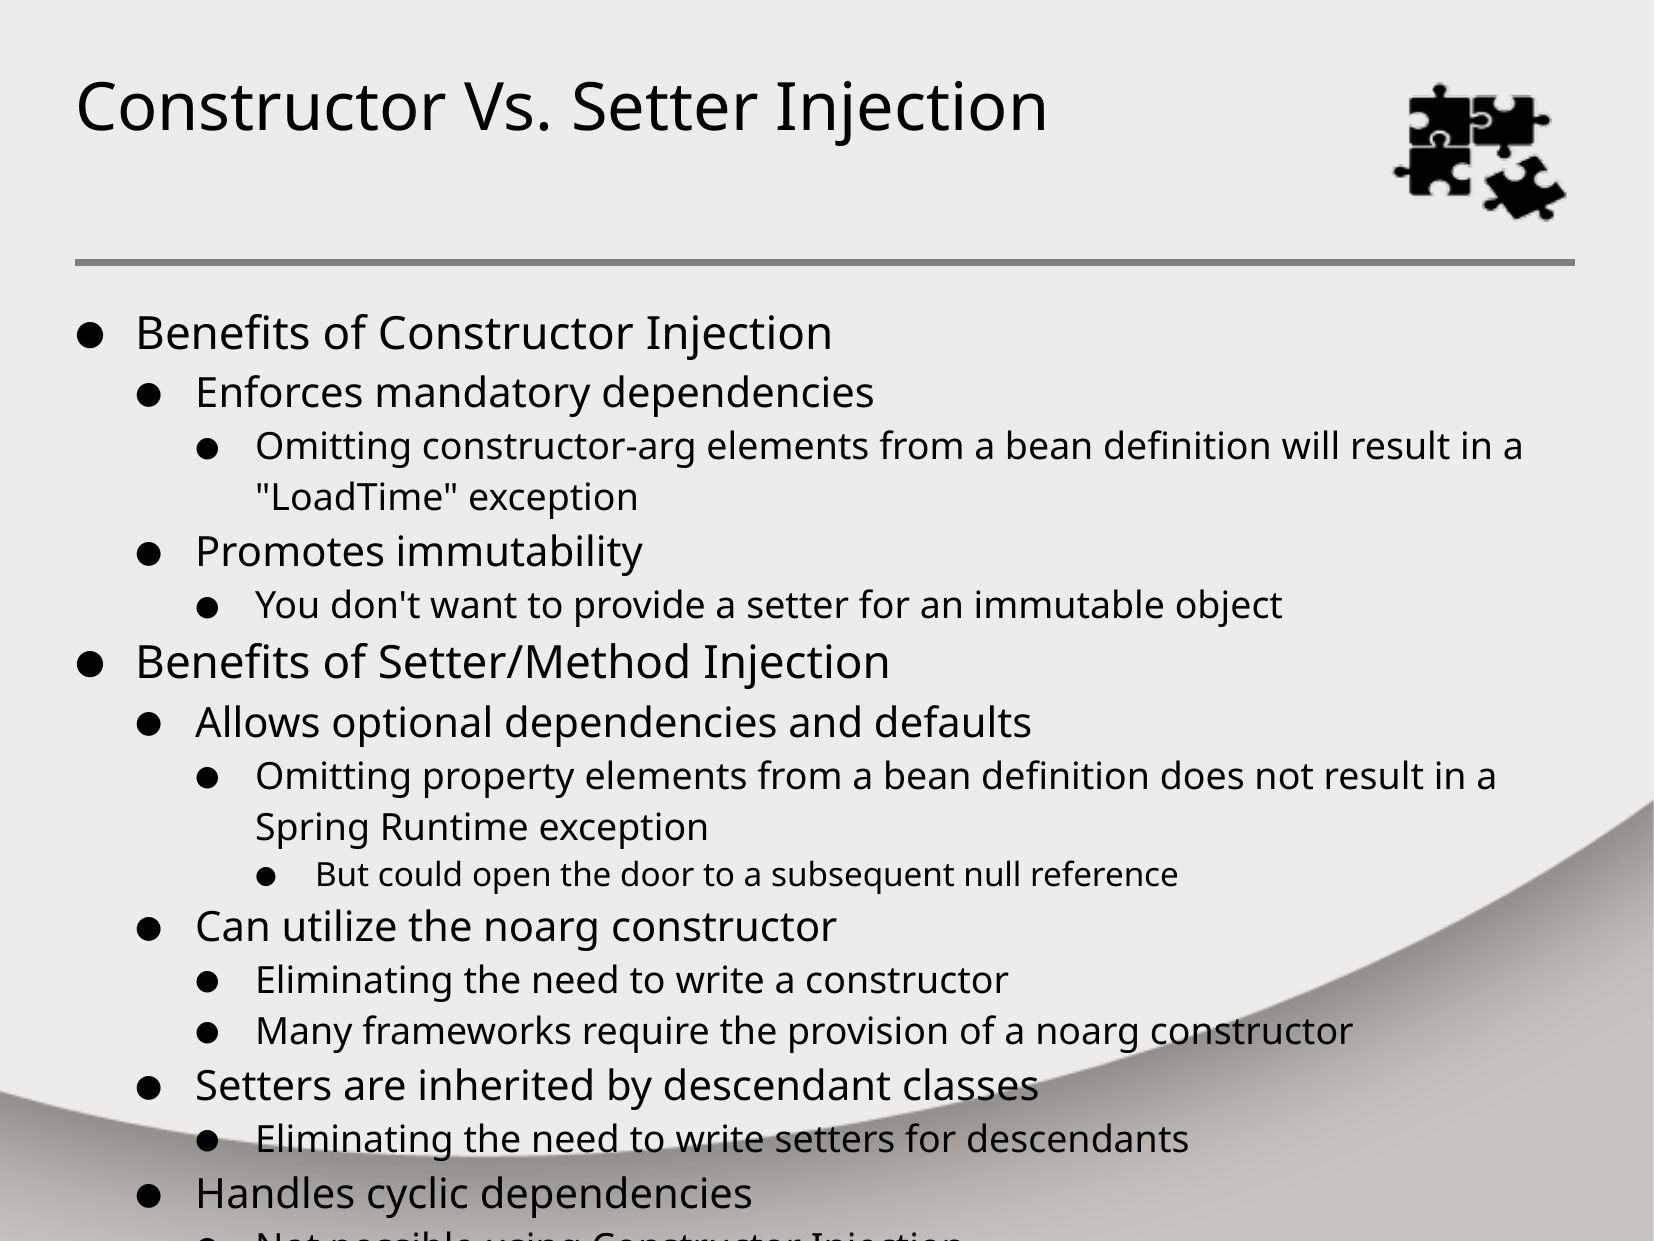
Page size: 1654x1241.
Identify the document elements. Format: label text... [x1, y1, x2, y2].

list Benefits of Constructor Injection Enforces mandatory dependencies Omitting constructor-arg elements from a bean definition will result in a "LoadTime" exception Promotes immutability You don't want to provide a setter for an immutable object Benefits of Setter/Method Injection Allows optional dependencies and defaults Omitting property elements from a bean definition does not result in a Spring Runtime exception But could open the door to a subsequent null reference Can utilize the noarg constructor Eliminating the need to write a constructor Many frameworks require the provision of a noarg constructor Setters are inherited by descendant classes Eliminating the need to write setters for descendants Handles cyclic dependencies Not possible using Constructor Injection [75, 300, 1575, 1163]
picture [0, 0, 1654, 1241]
title Constructor Vs. Setter Injection [75, 75, 1387, 226]
